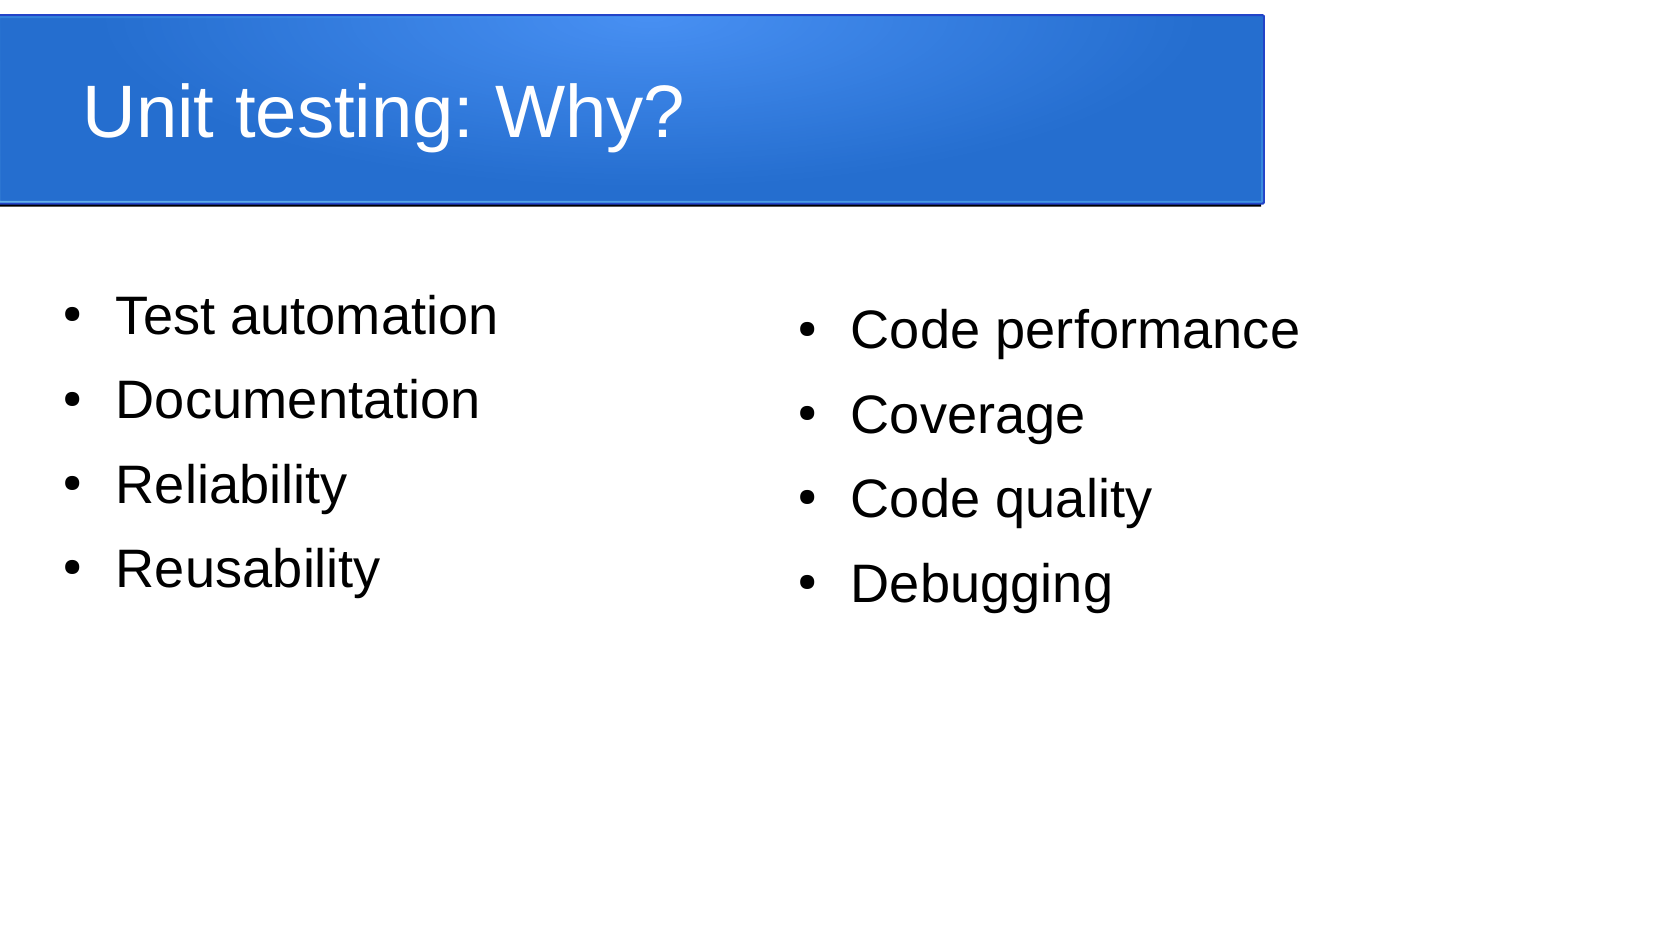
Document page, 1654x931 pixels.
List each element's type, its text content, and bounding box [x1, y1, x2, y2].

list Test automation Documentation Reliability Reusability [45, 285, 526, 826]
list Code performance Coverage Code quality Debugging [780, 300, 1351, 630]
title Unit testing: Why? [82, 35, 1235, 189]
